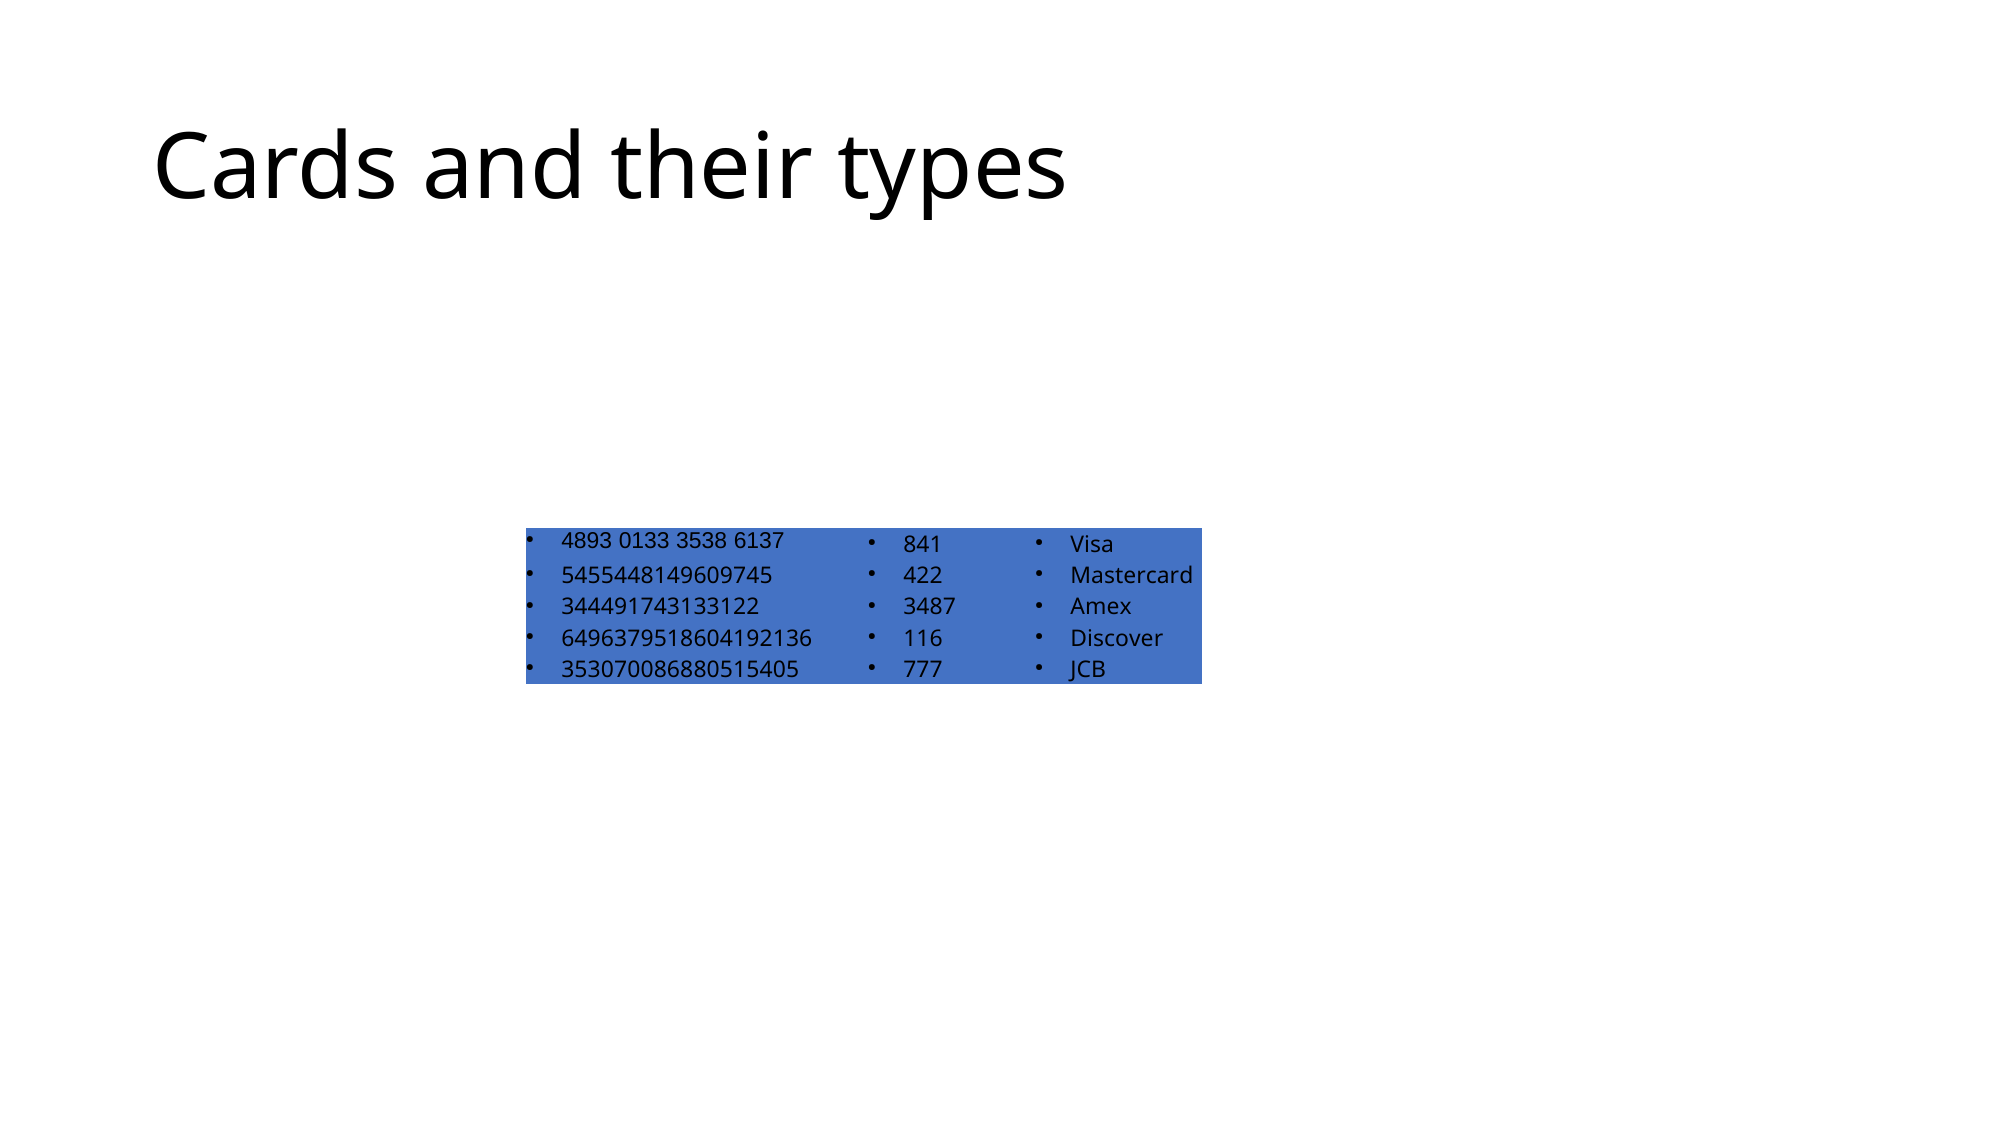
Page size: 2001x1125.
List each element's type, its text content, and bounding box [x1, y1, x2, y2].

table_cell 6496379518604192136 [526, 622, 868, 653]
table_cell Discover [1035, 622, 1202, 653]
table_cell 344491743133122 [526, 590, 868, 622]
table_header 841 [868, 528, 1035, 559]
table_cell 3487 [868, 590, 1035, 622]
table_cell 777 [868, 653, 1035, 684]
table_cell 422 [868, 559, 1035, 590]
table_header 4893 0133 3538 6137 [526, 528, 868, 559]
table_cell Mastercard [1035, 559, 1202, 590]
table_cell 116 [868, 622, 1035, 653]
table_header Visa [1035, 528, 1202, 559]
table_cell JCB [1035, 653, 1202, 684]
table_cell Amex [1035, 590, 1202, 622]
table_cell 5455448149609745 [526, 559, 868, 590]
table_cell 353070086880515405 [526, 653, 868, 684]
title Cards and their types [137, 59, 1863, 278]
